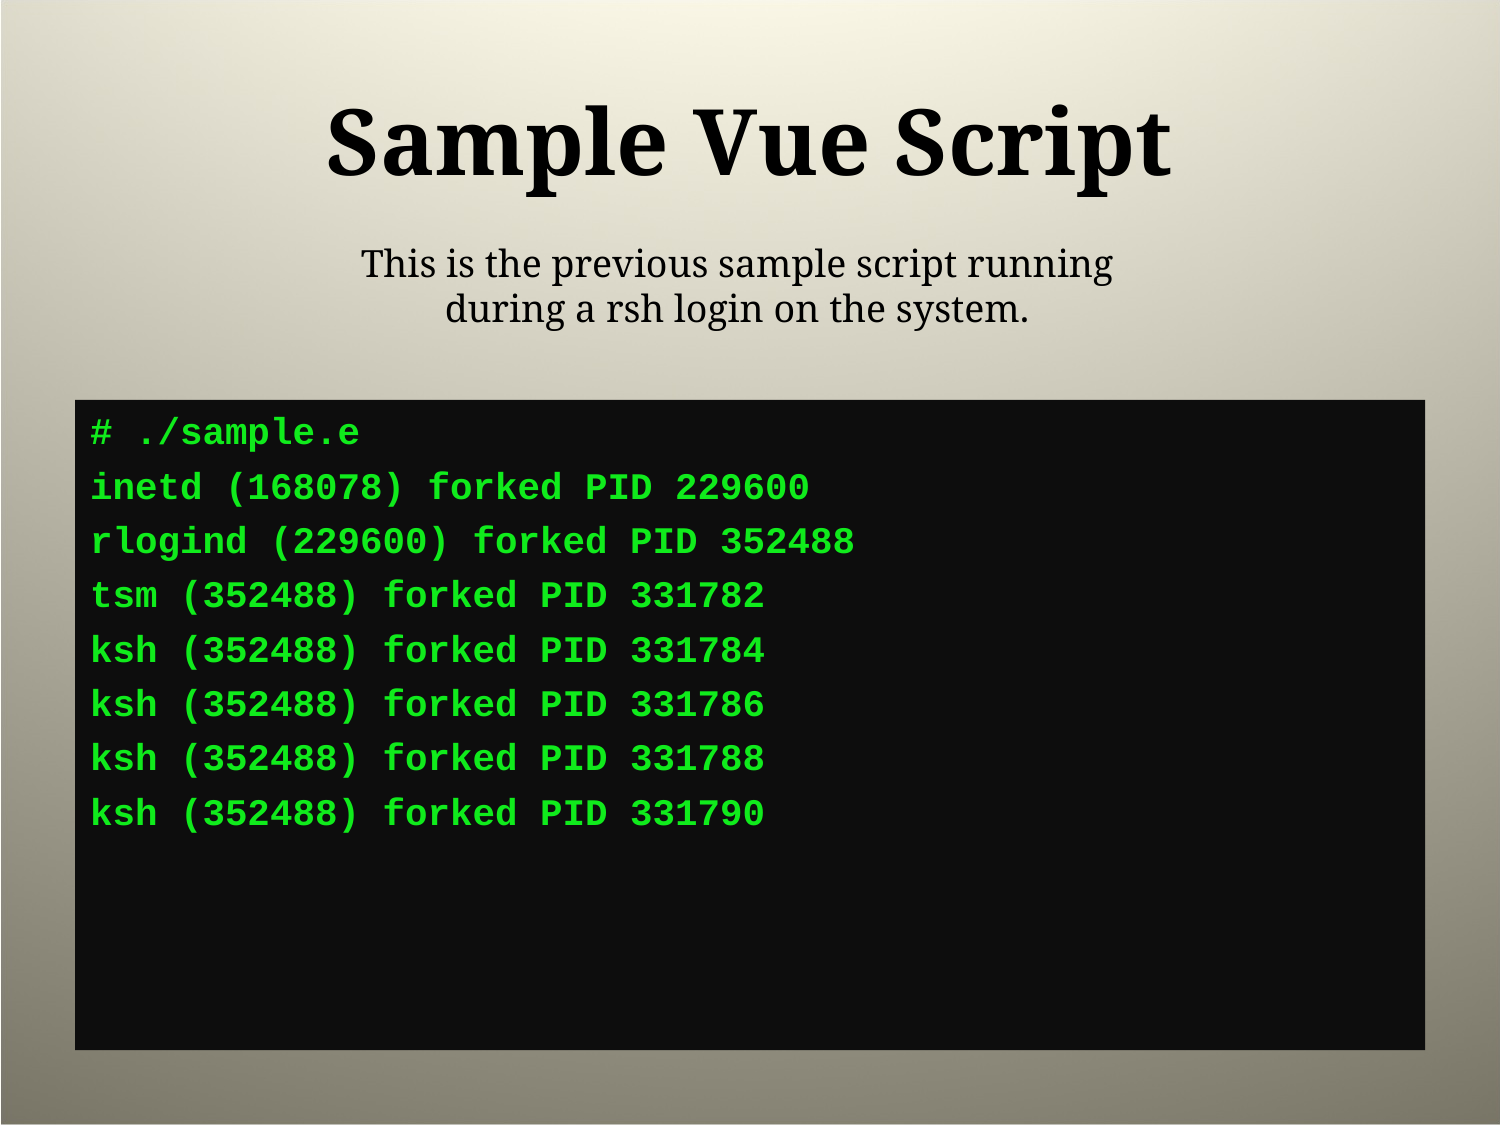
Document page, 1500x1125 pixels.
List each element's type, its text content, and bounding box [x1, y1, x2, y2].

picture [0, 0, 1500, 1125]
list # ./sample.e inetd (168078) forked PID 229600 rlogind (229600) forked PID 352488 tsm (352488) forked PID 331782 ksh (352488) forked PID 331784 ksh (352488) forked PID 331786 ksh (352488) forked PID 331788 ksh (352488) forked PID 331790 [75, 399, 1426, 1051]
text_box This is the previous sample script running during a rsh login on the system. [324, 232, 1151, 338]
title Sample Vue Script [75, 45, 1426, 233]
